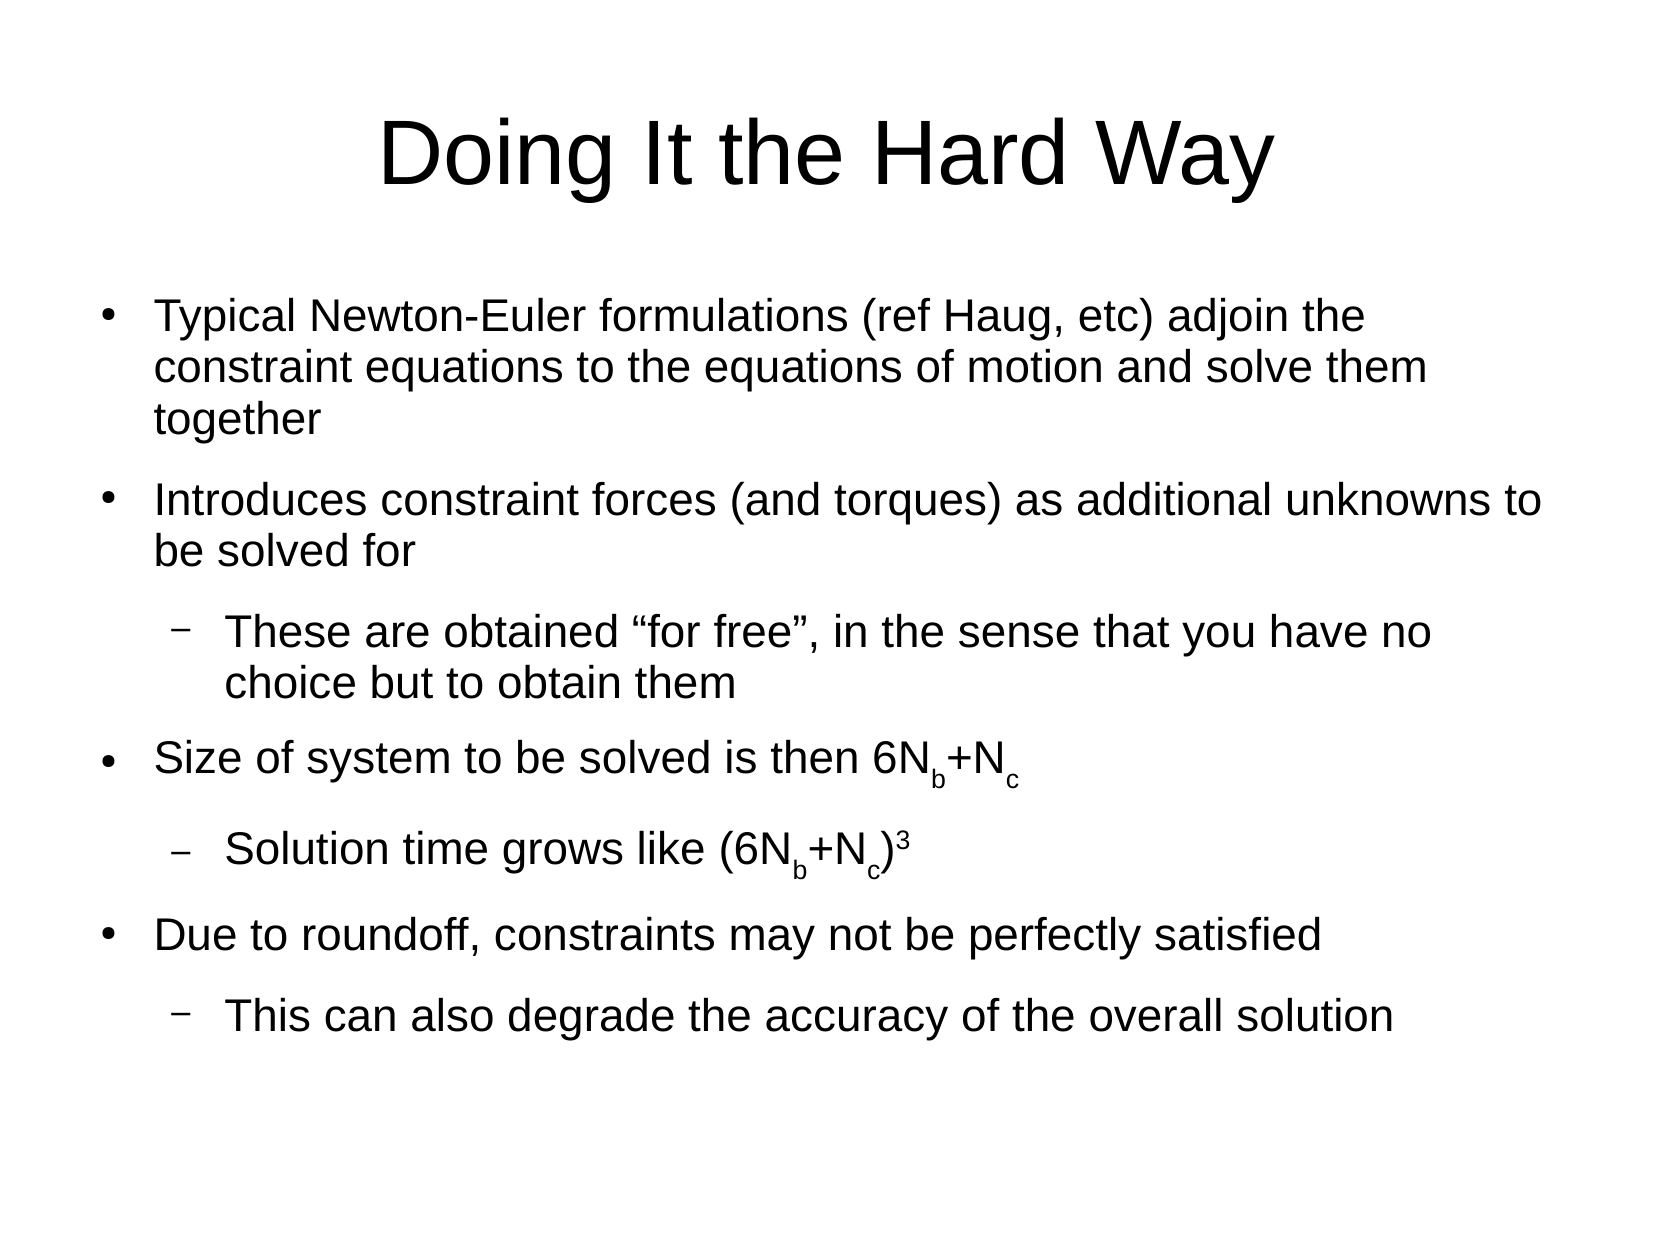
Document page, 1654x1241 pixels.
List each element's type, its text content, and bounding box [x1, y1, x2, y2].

list Typical Newton-Euler formulations (ref Haug, etc) adjoin the constraint equations to the equations of motion and solve them together Introduces constraint forces (and torques) as additional unknowns to be solved for These are obtained “for free”, in the sense that you have no choice but to obtain them Size of system to be solved is then 6Nb+Nc Solution time grows like (6Nb+Nc)3 Due to roundoff, constraints may not be perfectly satisfied This can also degrade the accuracy of the overall solution [82, 290, 1571, 1010]
title Doing It the Hard Way [82, 49, 1571, 257]
